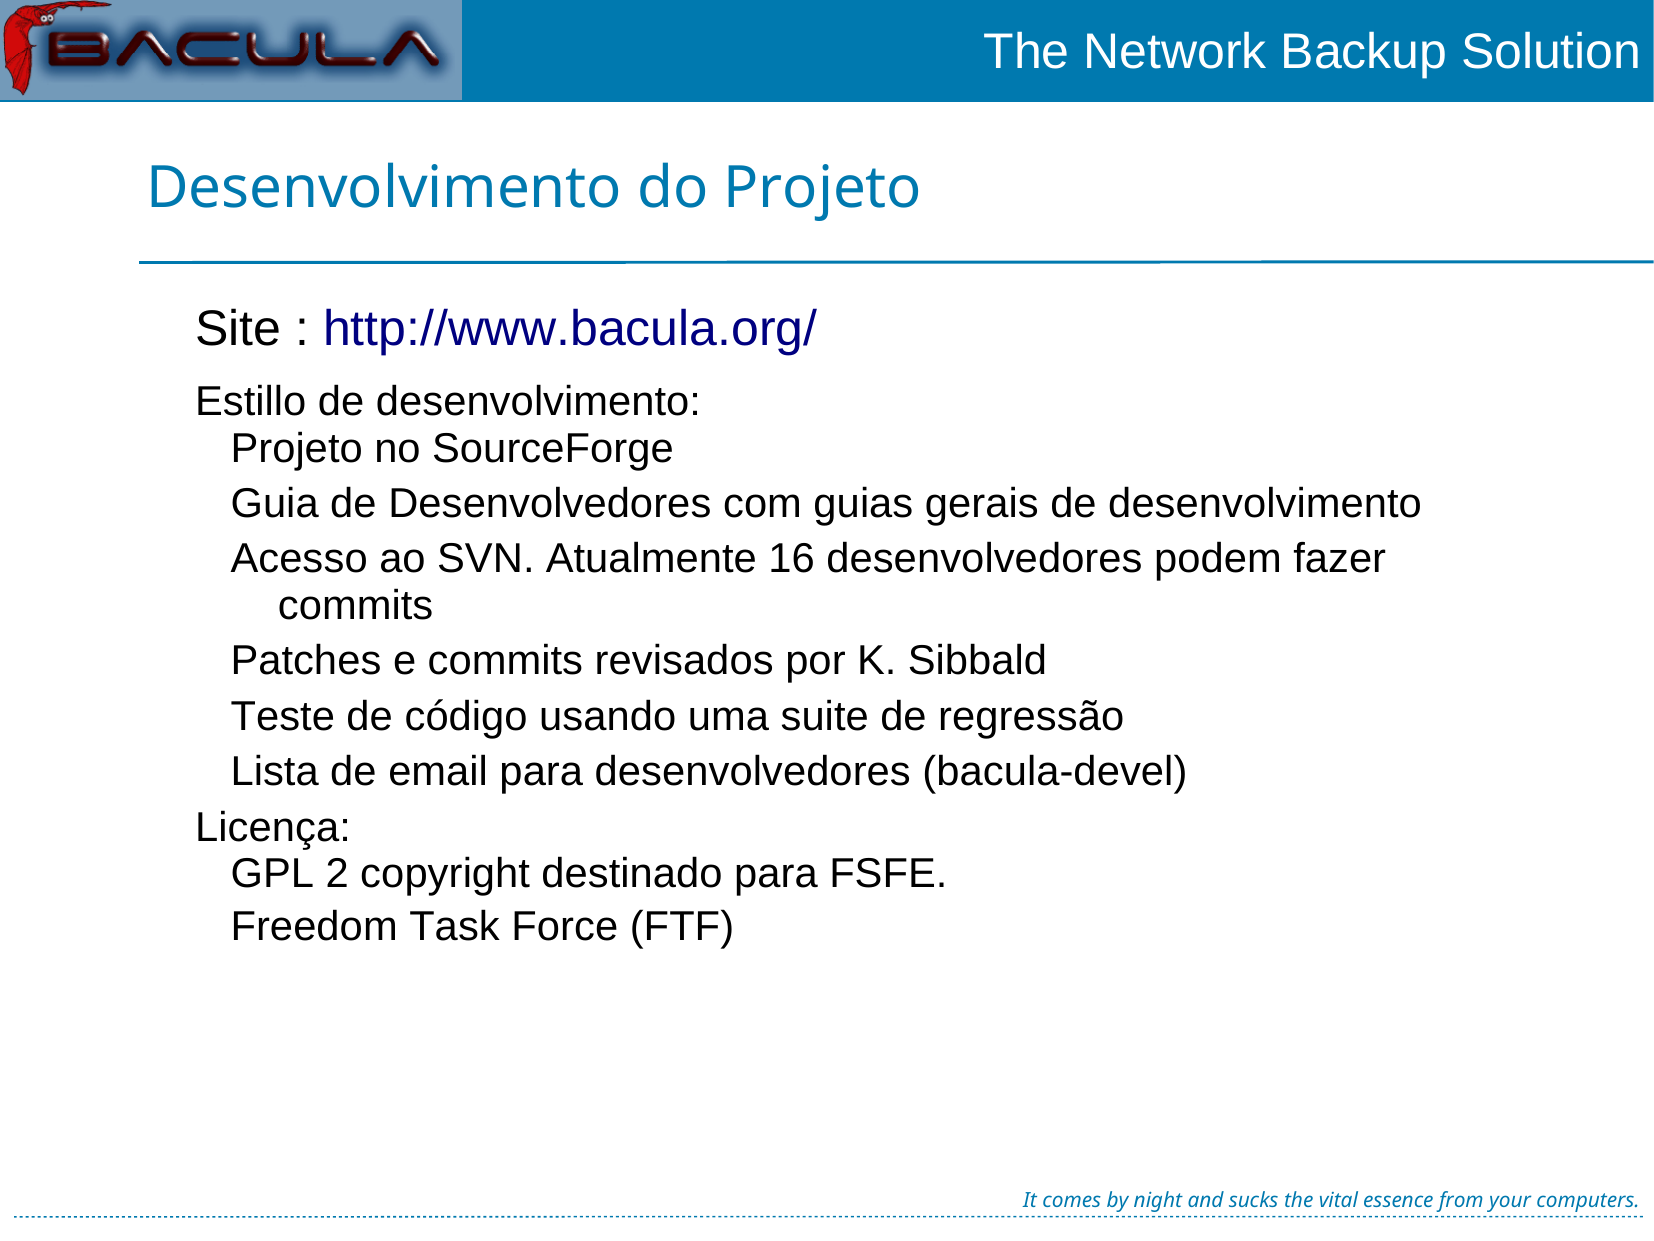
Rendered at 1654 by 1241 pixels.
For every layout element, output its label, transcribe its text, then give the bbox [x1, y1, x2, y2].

picture [0, 0, 461, 99]
title Desenvolvimento do Projeto [146, 120, 1498, 226]
list Site : http://www.bacula.org/ Estillo de desenvolvimento: Projeto no SourceForge Guia de Desenvolvedores com guias gerais de desenvolvimento Acesso ao SVN. Atualmente 16 desenvolvedores podem fazer commits Patches e commits revisados por K. Sibbald Teste de código usando uma suite de regressão Lista de email para desenvolvedores (bacula-devel) Licença: GPL 2 copyright destinado para FSFE. Freedom Task Force (FTF) [136, 300, 1538, 1175]
